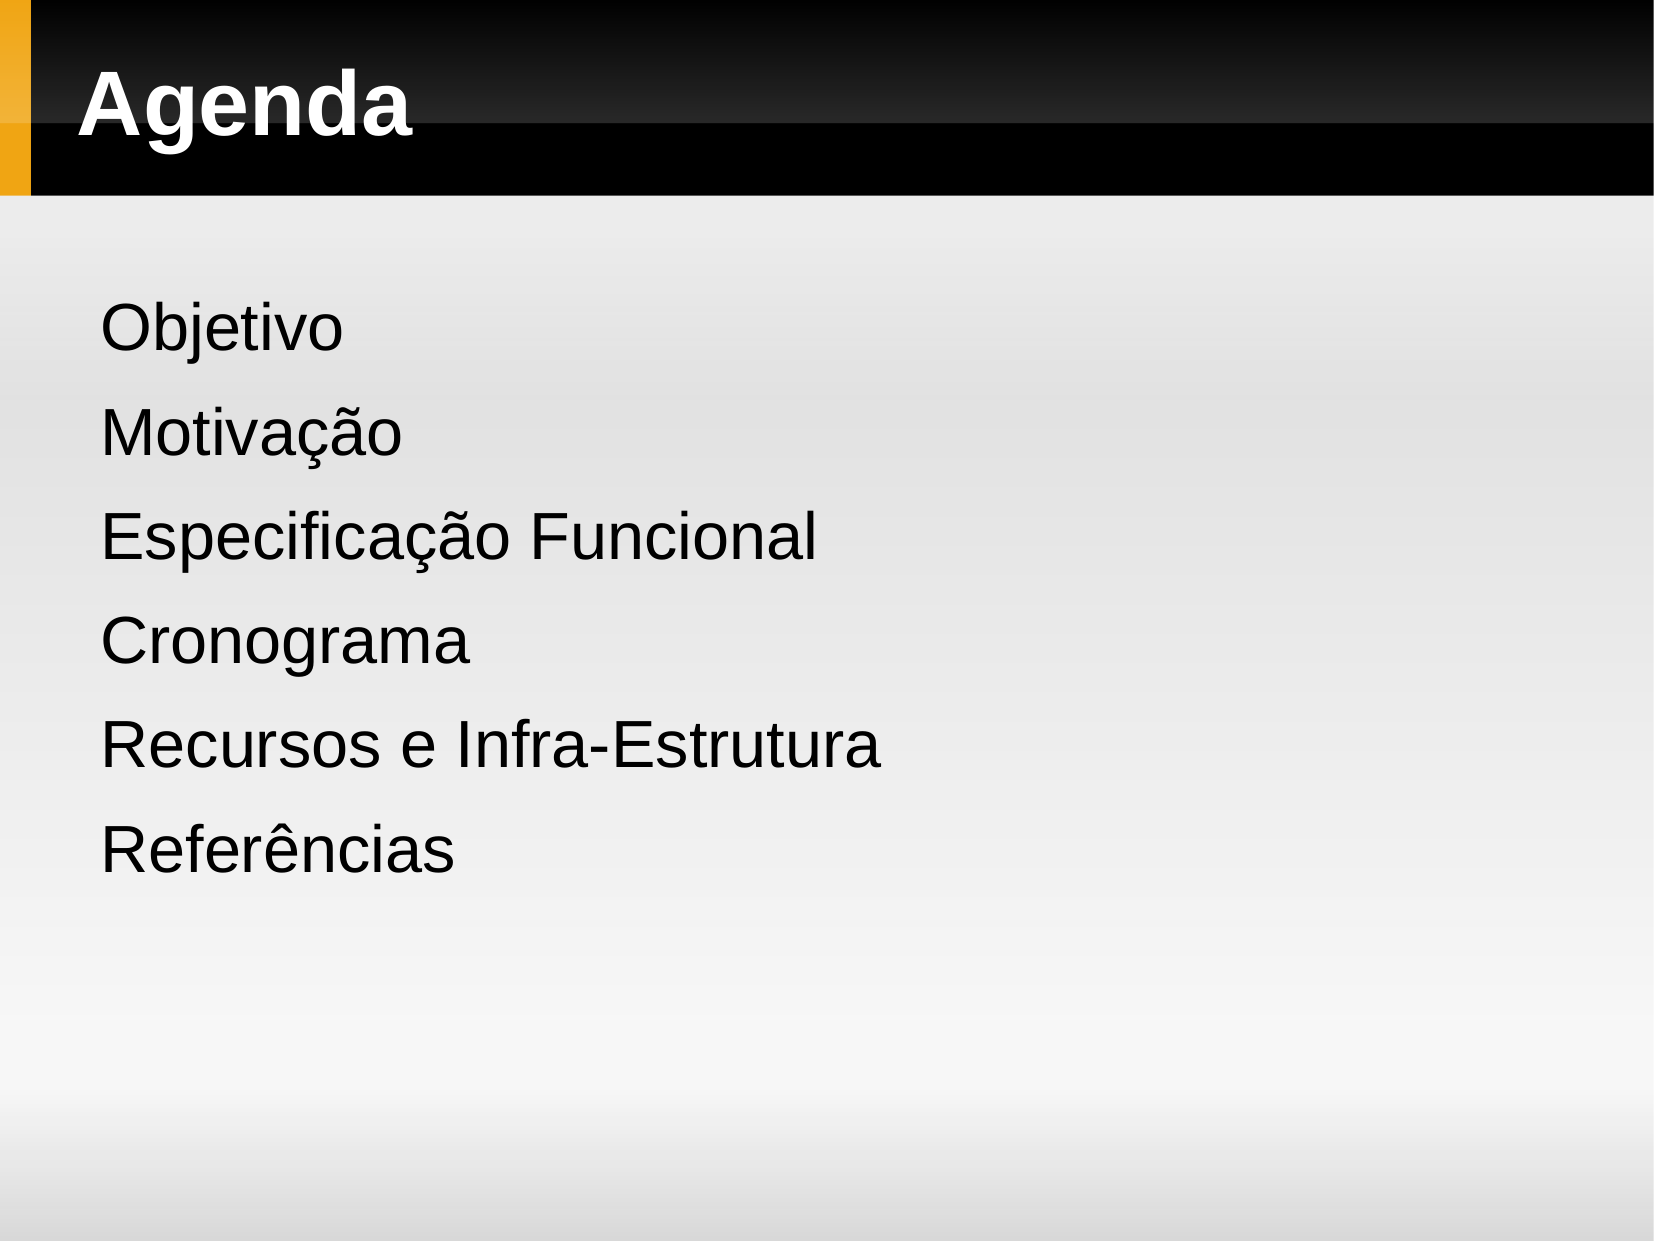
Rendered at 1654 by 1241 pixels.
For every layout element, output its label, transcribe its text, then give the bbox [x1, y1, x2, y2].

title Agenda [76, 7, 1565, 200]
picture [0, 0, 1654, 1241]
list Objetivo Motivação Especificação Funcional Cronograma Recursos e Infra-Estrutura Referências [82, 290, 1571, 1094]
